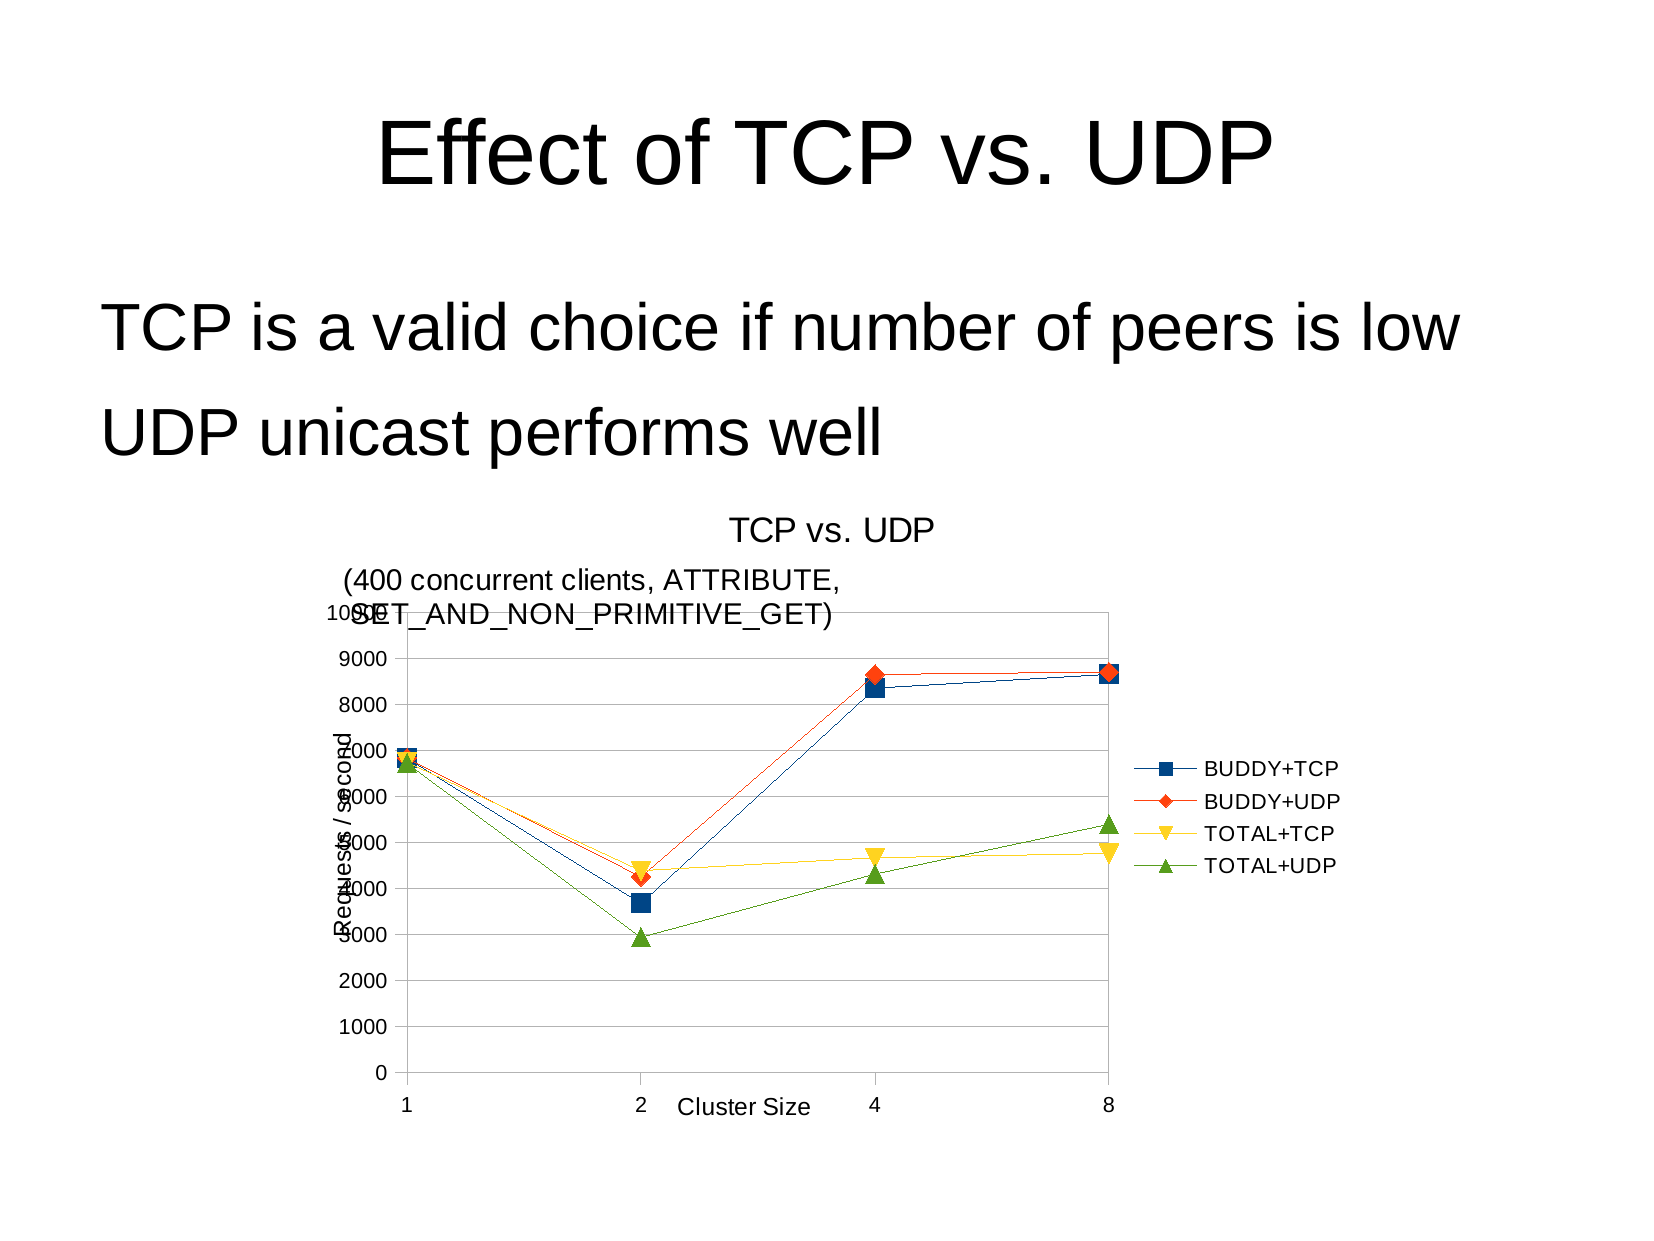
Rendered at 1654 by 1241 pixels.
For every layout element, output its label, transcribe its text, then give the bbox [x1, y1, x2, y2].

list TCP is a valid choice if number of peers is low UDP unicast performs well [82, 290, 1571, 681]
chart [300, 487, 1351, 1141]
title Effect of TCP vs. UDP [82, 49, 1571, 257]
